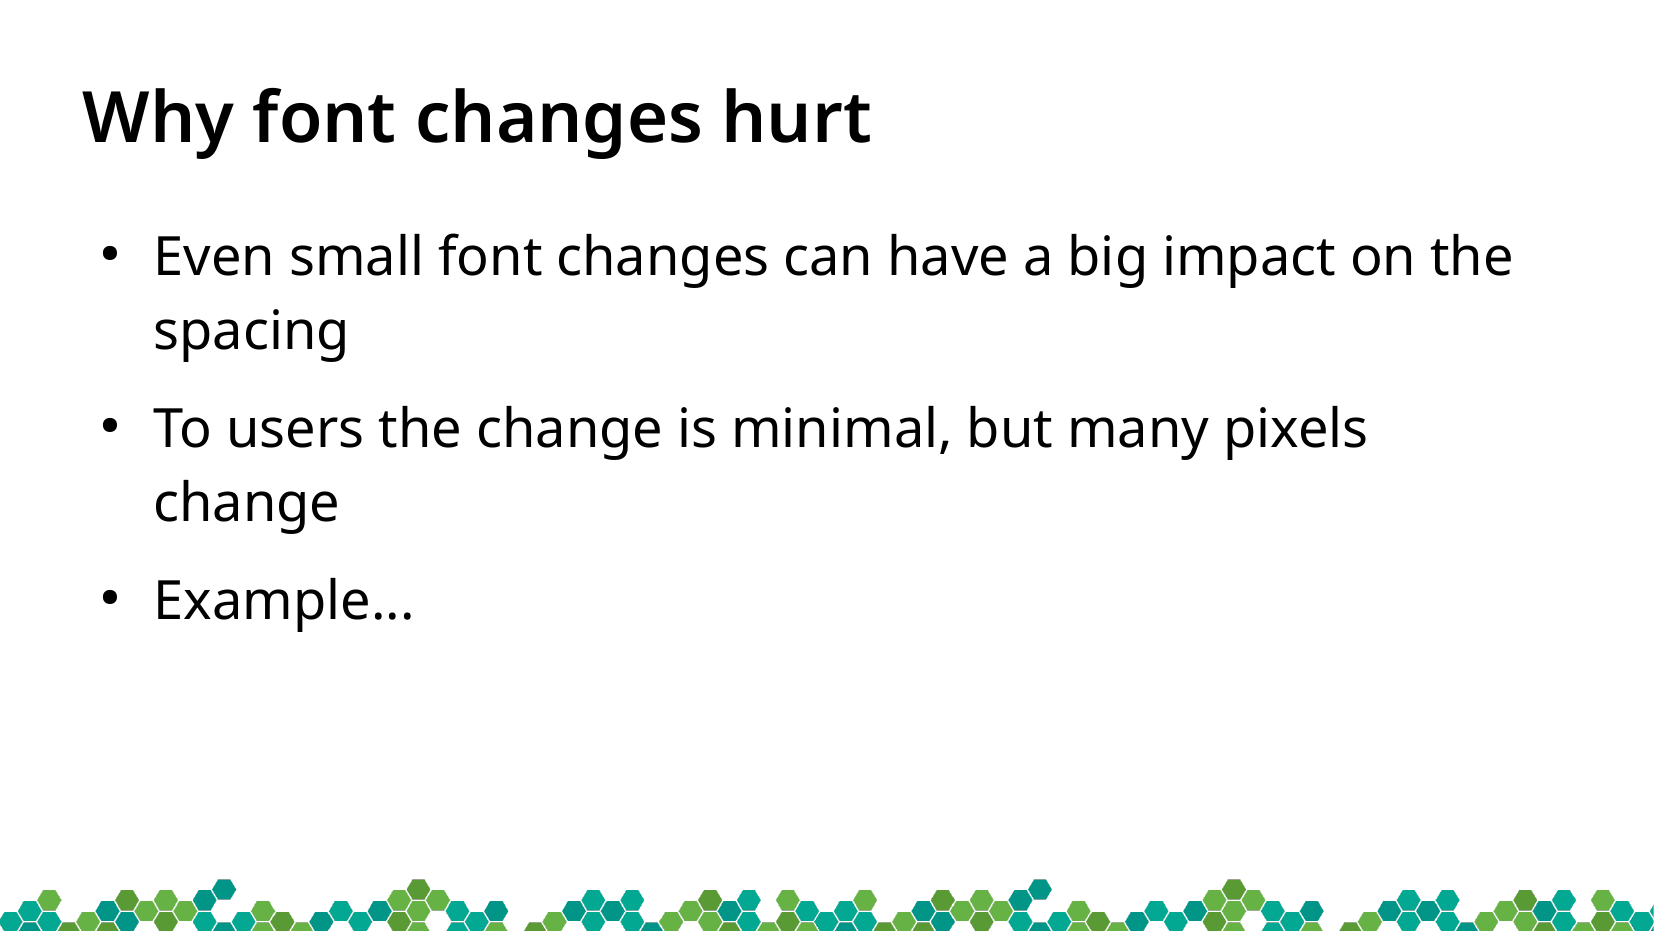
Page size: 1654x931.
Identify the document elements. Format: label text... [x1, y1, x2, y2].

picture [0, 871, 1654, 931]
title Why font changes hurt [82, 37, 1571, 193]
list Even small font changes can have a big impact on the spacing To users the change is minimal, but many pixels change Example... [82, 217, 1571, 758]
